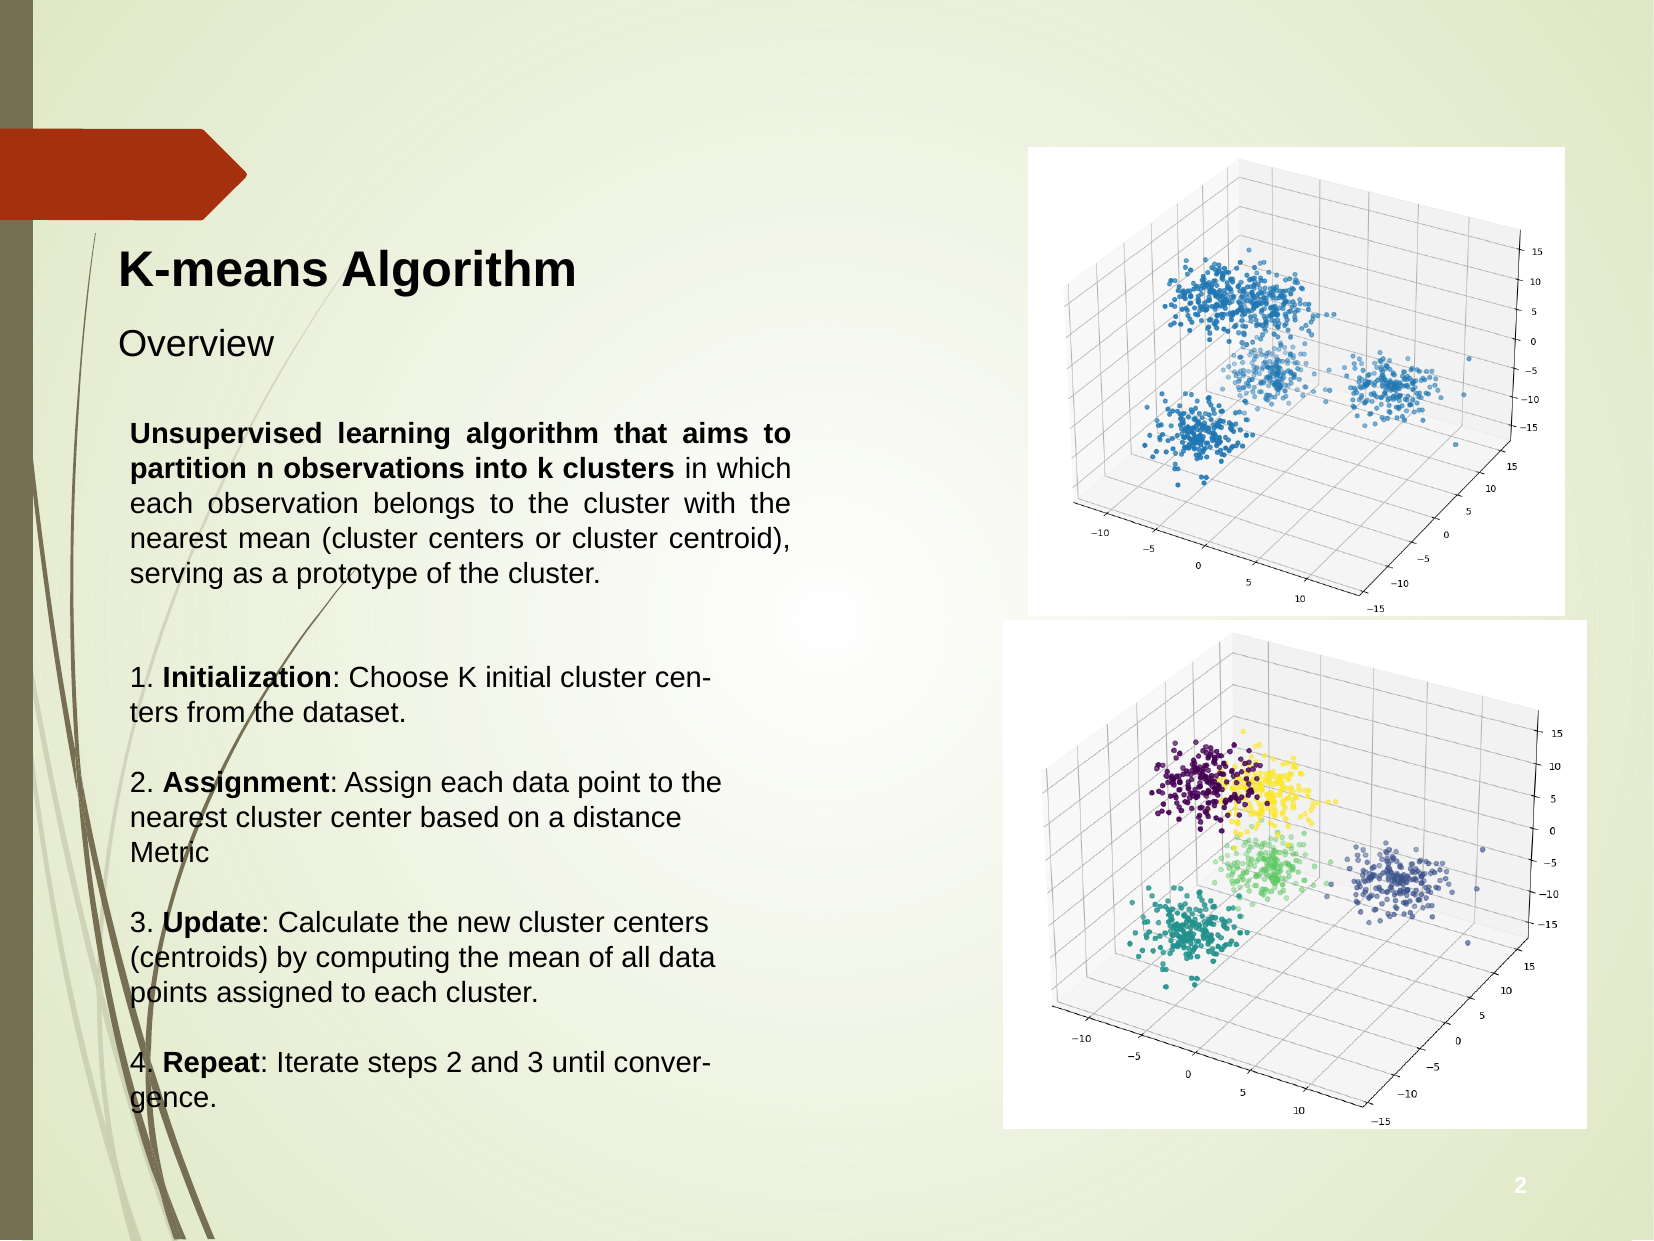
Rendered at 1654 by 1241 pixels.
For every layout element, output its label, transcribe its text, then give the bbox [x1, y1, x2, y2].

text_box 2 [1505, 1160, 1536, 1208]
text_box Unsupervised learning algorithm that aims to partition n observations into k clusters in which each observation belongs to the cluster with the nearest mean (cluster centers or cluster centroid), serving as a prototype of the cluster. [129, 383, 827, 620]
text_box K-means Algorithm Overview [118, 206, 981, 354]
picture [1028, 147, 1565, 616]
picture [1003, 620, 1587, 1130]
text_box 1. Initialization: Choose K initial cluster cen- ters from the dataset. 2. Assignment: Assign each data point to the nearest cluster center based on a distance Metric 3. Update: Calculate the new cluster centers (centroids) by computing the mean of all data points assigned to each cluster. 4. Repeat: Iterate steps 2 and 3 until conver- gence. [129, 620, 827, 1152]
